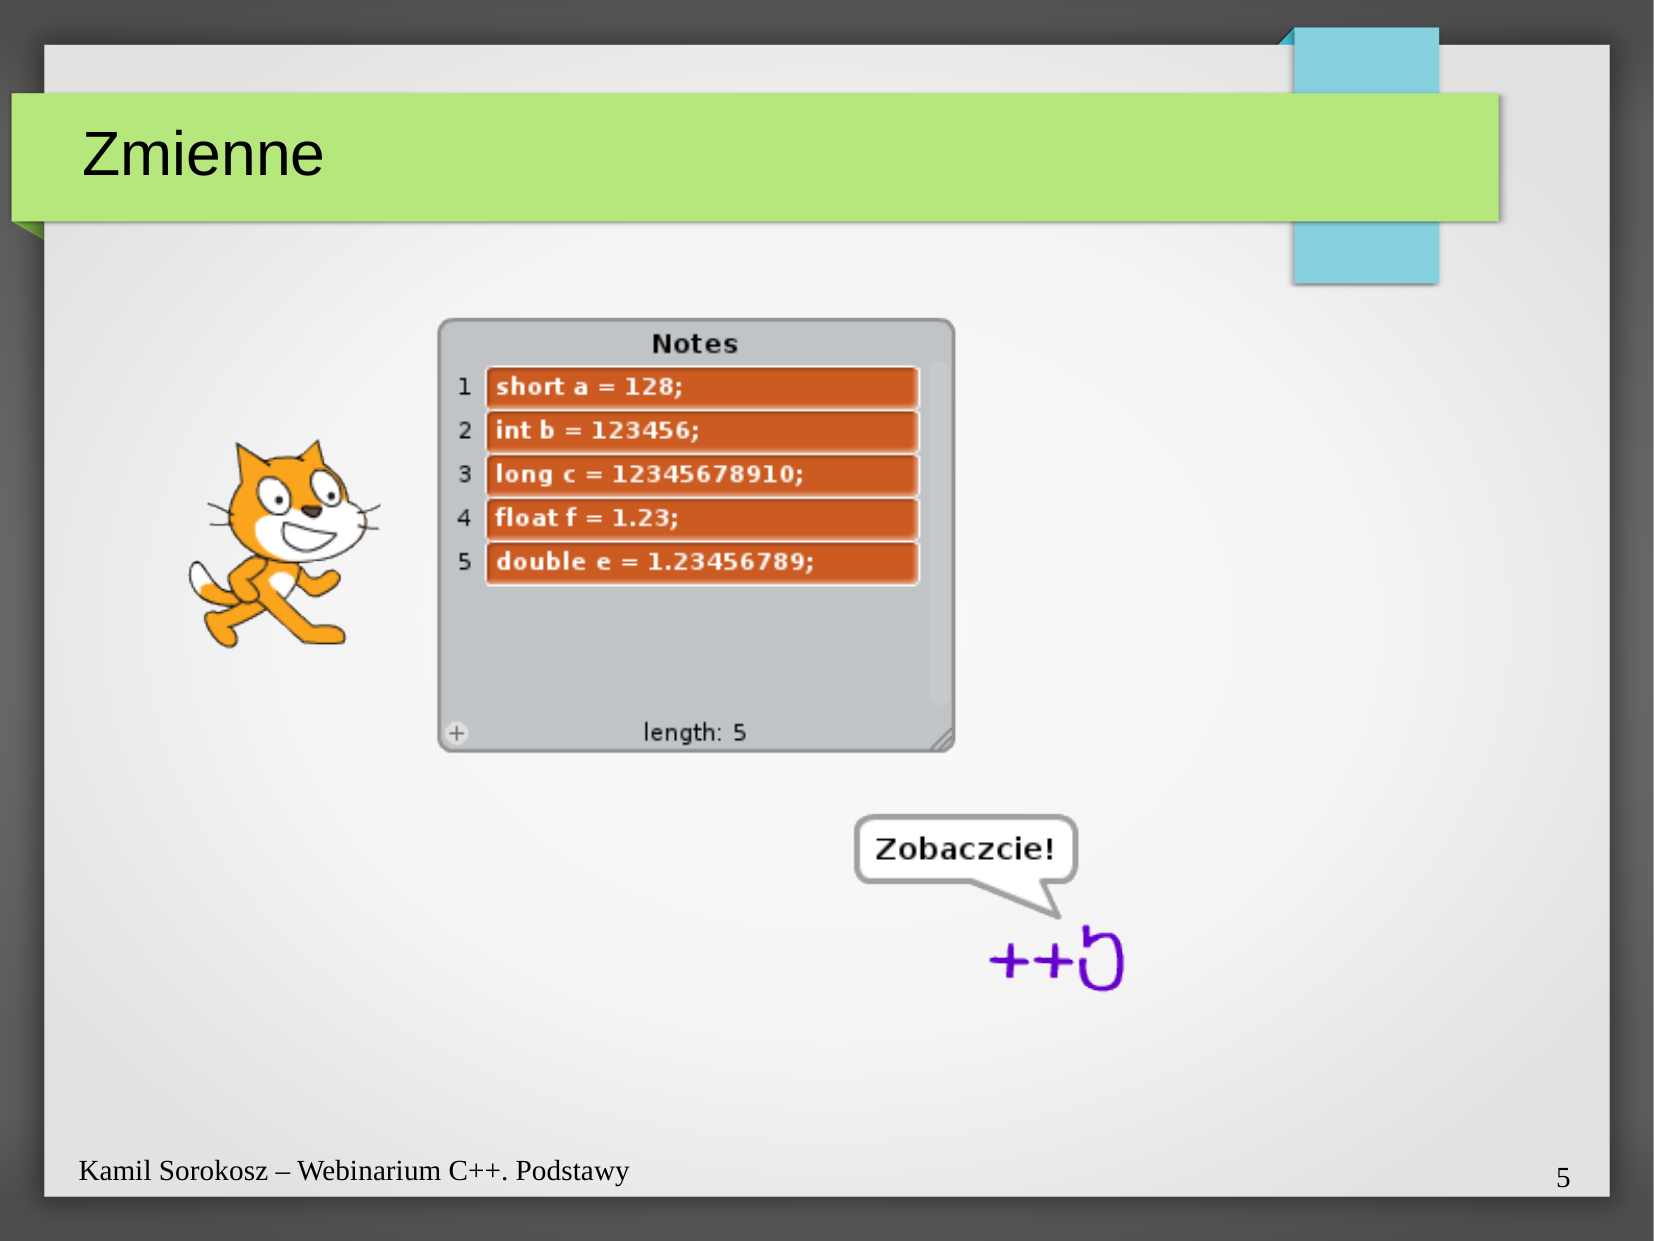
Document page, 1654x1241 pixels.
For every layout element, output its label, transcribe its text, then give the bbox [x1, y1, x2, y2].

title Zmienne [82, 94, 1506, 213]
picture [0, 0, 1654, 1241]
